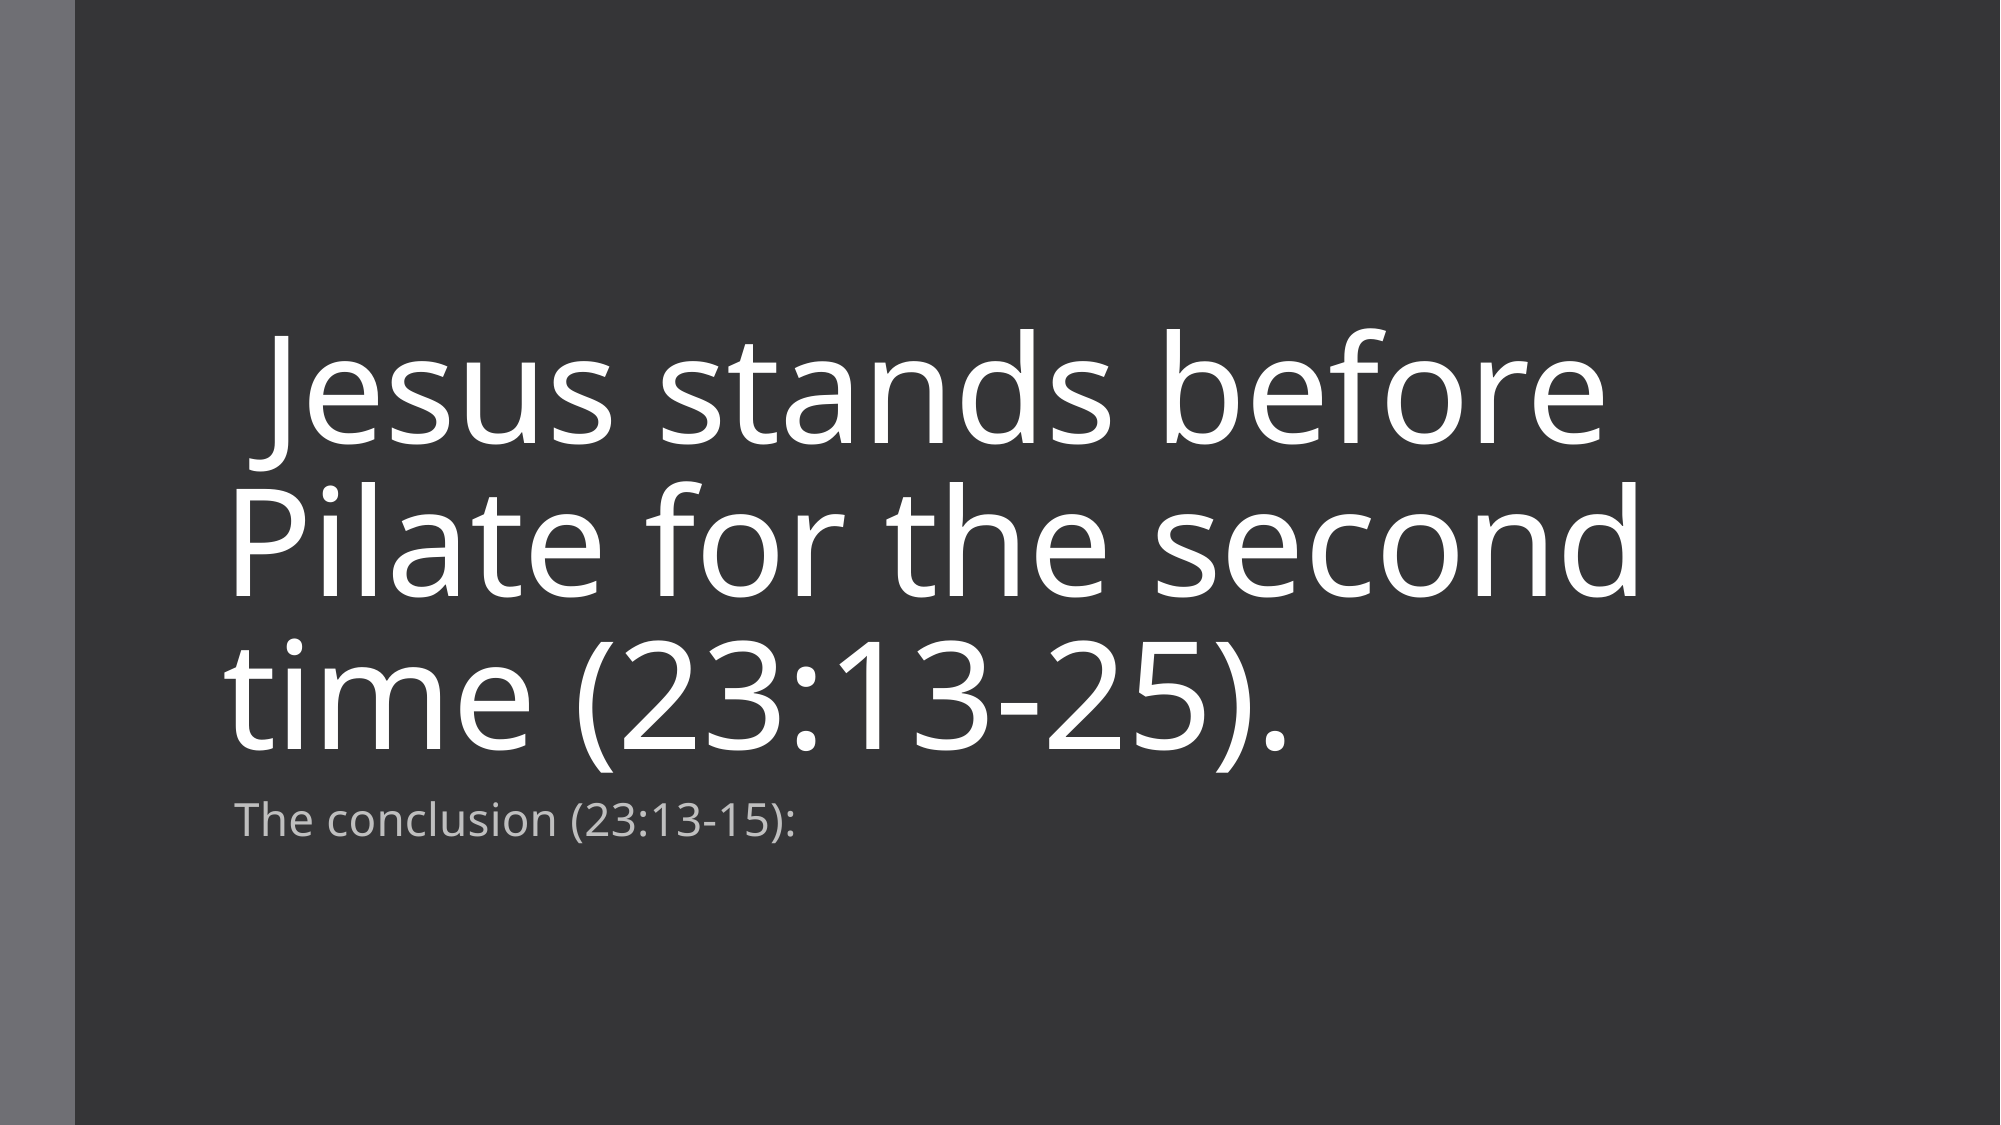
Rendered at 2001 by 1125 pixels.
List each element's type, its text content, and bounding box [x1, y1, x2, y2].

title Jesus stands before Pilate for the second time (23:13-25). [206, 124, 1752, 787]
subtitle The conclusion (23:13-15): [206, 787, 1752, 1066]
